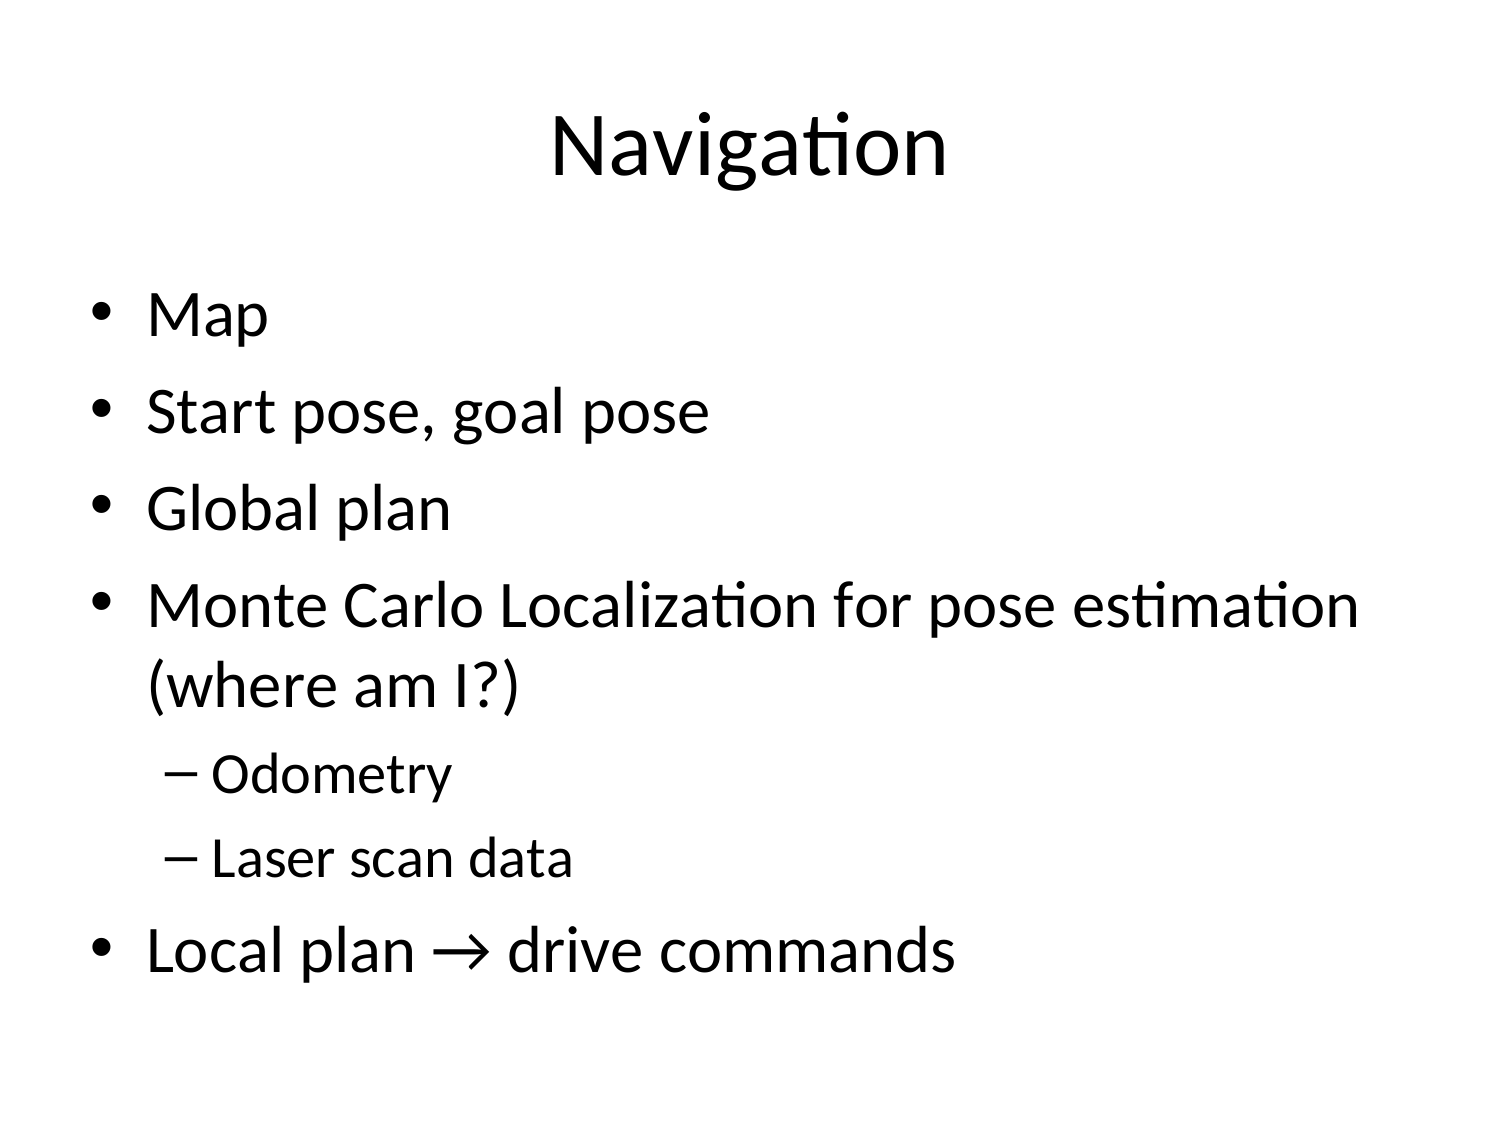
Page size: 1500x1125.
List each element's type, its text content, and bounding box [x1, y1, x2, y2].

list Map Start pose, goal pose Global plan Monte Carlo Localization for pose estimation (where am I?) Odometry Laser scan data Local plan → drive commands [75, 262, 1426, 1006]
title Navigation [75, 20, 1426, 257]
